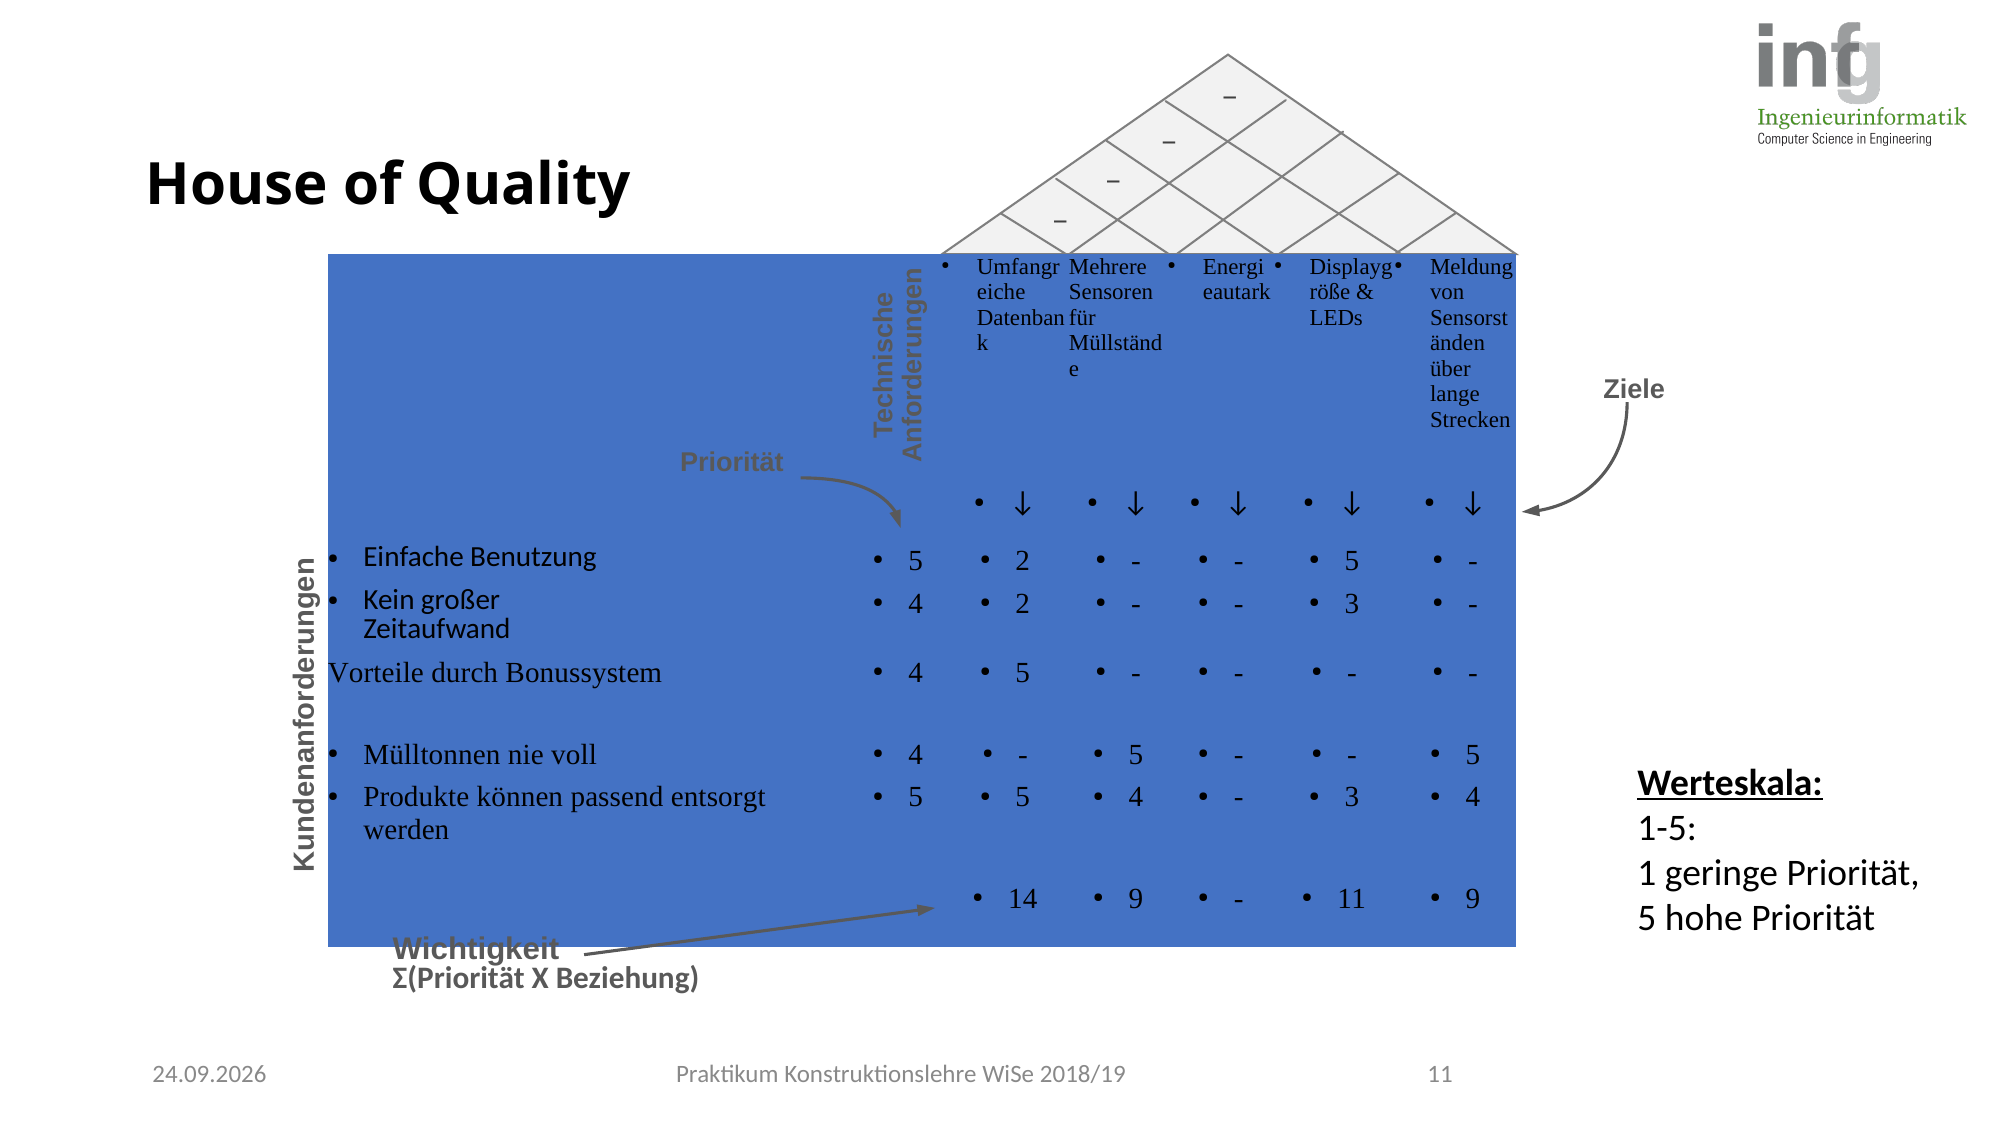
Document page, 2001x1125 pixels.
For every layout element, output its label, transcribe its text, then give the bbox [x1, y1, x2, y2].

text_box [1342, 173, 1455, 250]
table_cell 4 [1069, 781, 1167, 883]
table_header Energieautark [1167, 254, 1274, 489]
text_box [1121, 186, 1220, 254]
table_cell Produkte können passend entsorgt werden [328, 781, 855, 883]
text_box Technische Anforderungen [861, 246, 936, 484]
text_box _ [1218, 86, 1240, 107]
title House of Quality [130, 108, 667, 262]
table_cell - [1394, 656, 1516, 738]
text_box [1283, 216, 1394, 254]
table_cell ↓ [1274, 489, 1394, 544]
table_cell Einfache Benutzung [328, 544, 855, 587]
table_cell Mülltonnen nie voll [328, 738, 855, 781]
table_cell 4 [1394, 781, 1516, 883]
table_cell - [1167, 587, 1274, 656]
table_cell 3 [1274, 781, 1394, 883]
table_cell Kein großer Zeitaufwand [328, 587, 855, 656]
table_cell ↓ [1167, 489, 1274, 544]
table_cell 4 [855, 587, 941, 656]
table_cell 4 [855, 656, 941, 738]
text_box [1285, 134, 1398, 211]
table_cell - [1394, 544, 1516, 587]
table_header [862, 254, 941, 489]
text_box Wichtigkeit Σ(Priorität X Beziehung) [377, 928, 752, 1004]
text_box Priorität [613, 440, 851, 486]
table_header [328, 254, 855, 489]
text_box _ [1158, 131, 1179, 152]
table_cell - [1069, 587, 1167, 656]
table_cell - [1167, 656, 1274, 738]
text_box Werteskala: 1-5: 1 geringe Priorität, 5 hohe Priorität [1622, 750, 1945, 948]
table_cell 9 [1069, 883, 1167, 947]
text_box [942, 214, 1062, 254]
text_box [1402, 213, 1517, 255]
table_cell [328, 489, 855, 544]
table_cell [328, 883, 855, 947]
table_cell - [941, 738, 1069, 781]
table_cell [855, 883, 941, 947]
text_box [1227, 179, 1335, 254]
table_header Umfangreiche Datenbank [941, 254, 1069, 489]
table_cell 5 [1274, 544, 1394, 587]
table_cell ↓ [941, 489, 1069, 544]
text_box 10.01.2019 [137, 1042, 403, 1103]
table_cell 5 [855, 544, 941, 587]
text_box [1180, 222, 1270, 254]
text_box [1002, 54, 1340, 253]
table_cell 14 [941, 883, 1069, 947]
table_cell 5 [1069, 738, 1167, 781]
table_cell - [1167, 738, 1274, 781]
table_cell [752, 921, 855, 947]
table_header [855, 254, 861, 484]
table_cell Vorteile durch Bonussystem [328, 656, 855, 738]
text_box [1173, 144, 1278, 217]
table_cell - [1069, 656, 1167, 738]
table_cell - [1167, 544, 1274, 587]
table_header Meldung von Sensorständen über lange Strecken [1394, 254, 1516, 489]
table_cell 11 [1274, 883, 1394, 947]
text_box 11 [1412, 1042, 1863, 1103]
table_cell [855, 489, 941, 544]
table_cell 3 [1274, 587, 1394, 656]
text_box Kundenanforderungen [277, 541, 328, 889]
text_box Ziele [1566, 363, 1702, 412]
text_box Praktikum Konstruktionslehre WiSe 2018/19 [403, 1042, 1400, 1103]
text_box _ [1049, 210, 1070, 231]
table_cell 5 [1394, 738, 1516, 781]
table_header Displaygröße & LEDs [1274, 254, 1394, 489]
table_cell ↓ [1069, 489, 1167, 544]
table_cell - [1274, 656, 1394, 738]
table_cell 4 [855, 738, 941, 781]
table_cell 2 [941, 587, 1069, 656]
table_cell - [1167, 781, 1274, 883]
table_cell ↓ [1394, 489, 1516, 544]
table_cell 2 [941, 544, 1069, 587]
table_cell 5 [941, 656, 1069, 738]
table_cell - [1394, 587, 1516, 656]
table_cell - [1167, 883, 1274, 947]
text_box [1073, 222, 1165, 254]
table_cell 5 [855, 781, 941, 883]
table_cell - [1274, 738, 1394, 781]
text_box _ [1102, 171, 1123, 192]
table_cell - [1069, 544, 1167, 587]
table_cell 5 [941, 781, 1069, 883]
table_cell 9 [1394, 883, 1516, 947]
table_header Mehrere Sensoren für Müllstände [1069, 254, 1167, 489]
